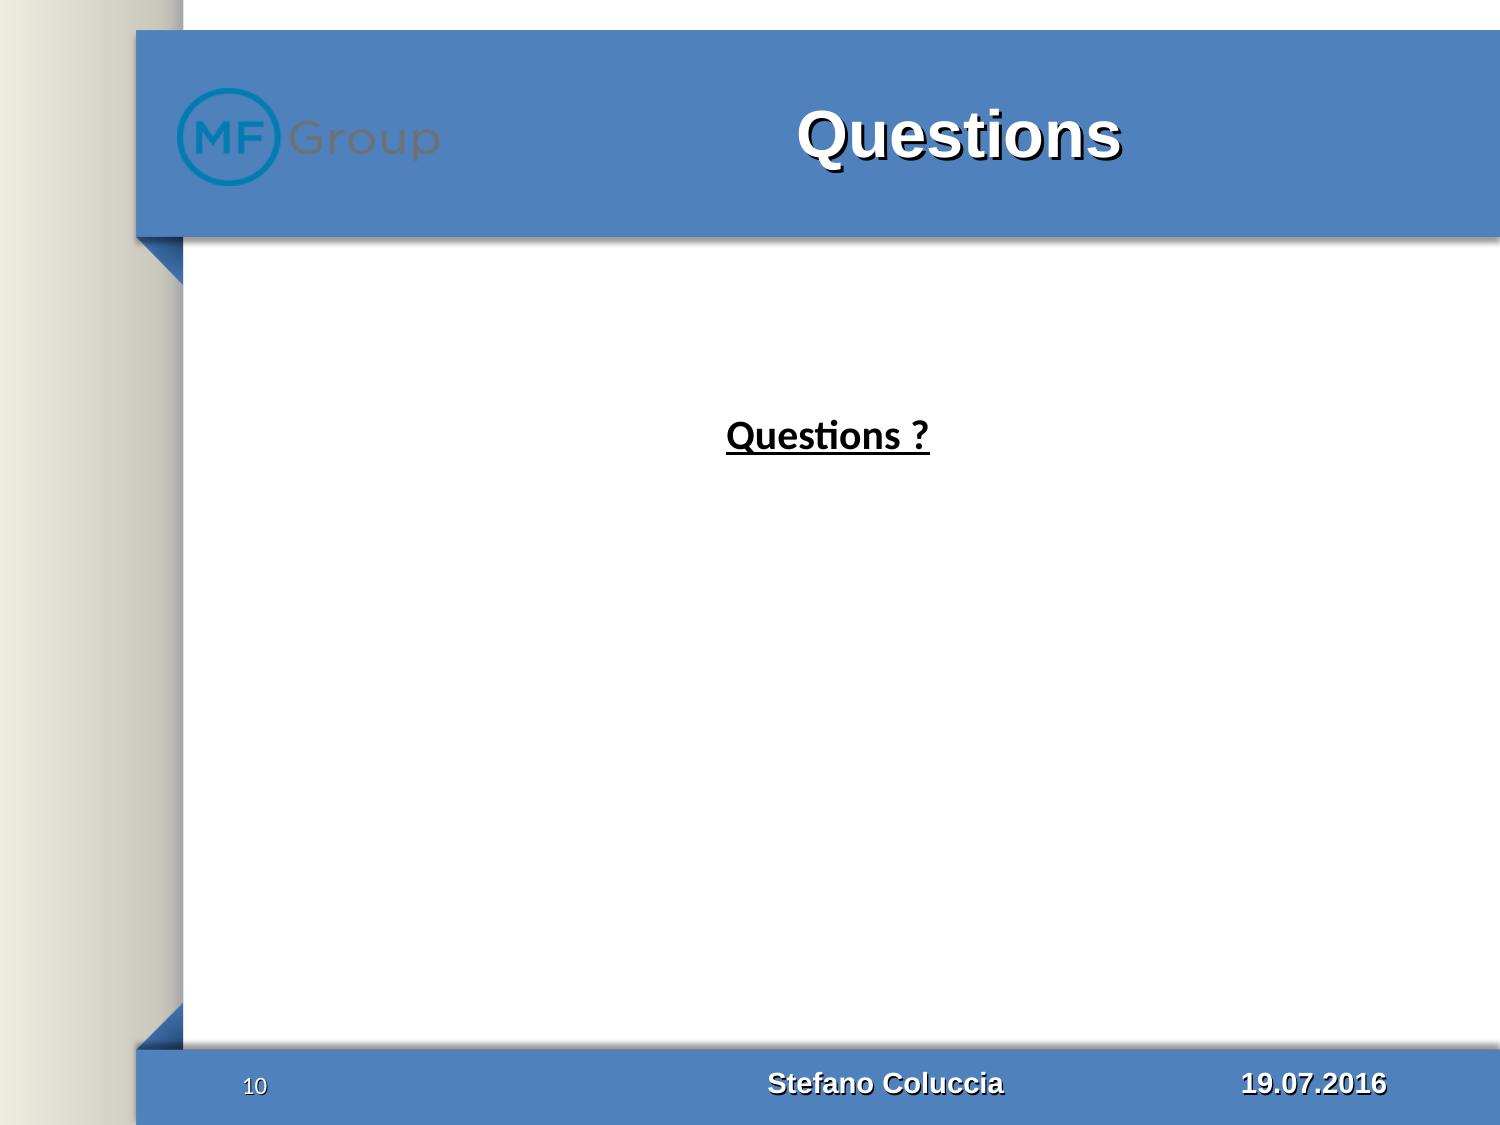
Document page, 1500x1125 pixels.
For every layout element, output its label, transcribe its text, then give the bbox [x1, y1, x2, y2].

title Questions [442, 57, 1477, 211]
picture [0, 0, 1500, 1125]
title 19.07.2016 [1151, 1062, 1477, 1105]
list Questions ? [230, 262, 1477, 559]
title Stefano Coluccia [738, 1062, 1034, 1105]
